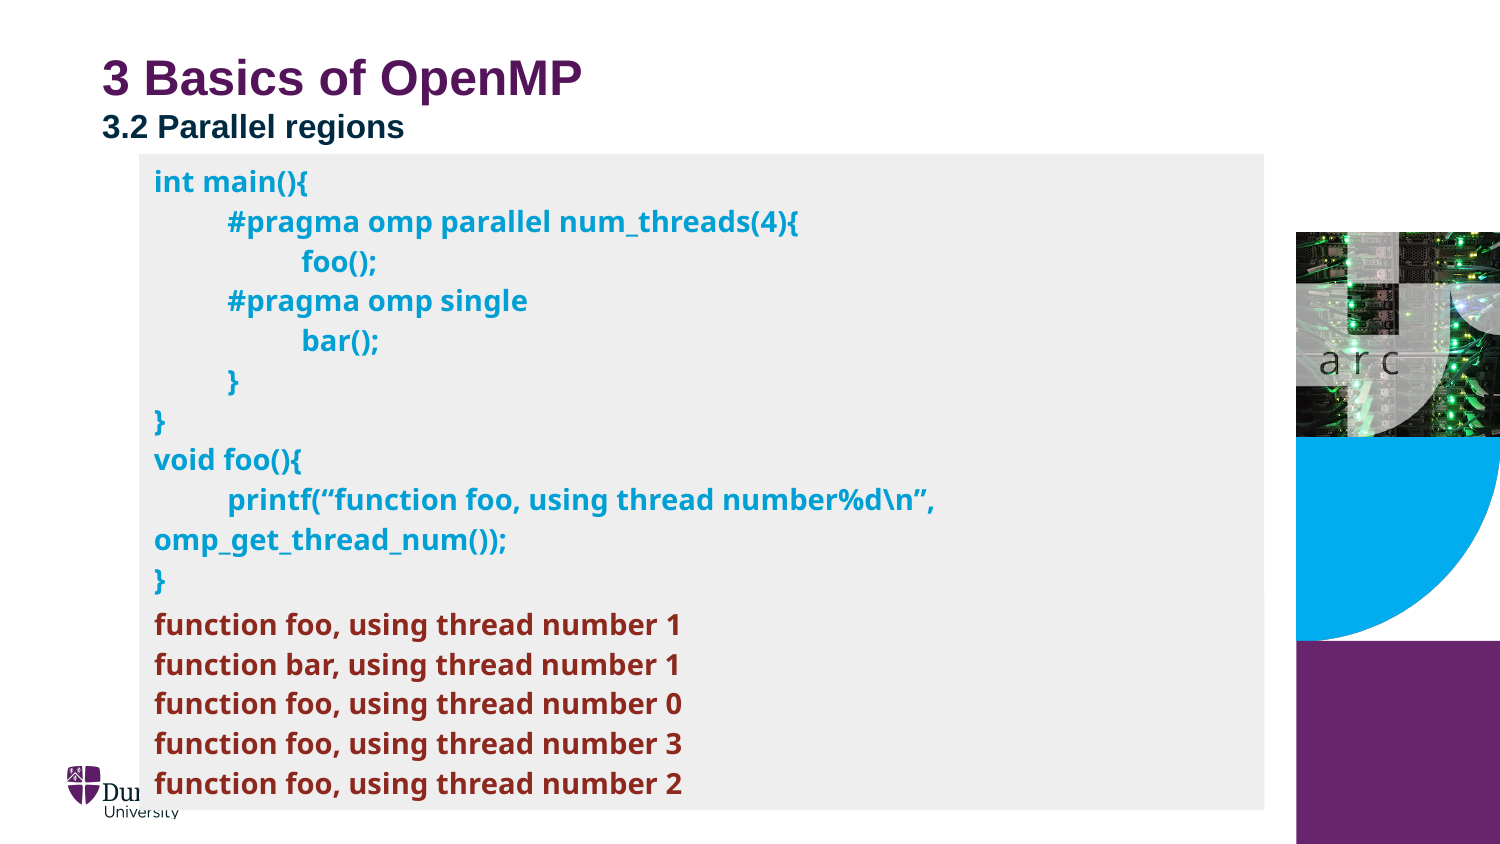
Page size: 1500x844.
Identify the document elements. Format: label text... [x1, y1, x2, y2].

picture [1332, 467, 1500, 640]
text_box function foo, using thread number 1 function bar, using thread number 1 function foo, using thread number 0 function foo, using thread number 3 function foo, using thread number 2 [139, 596, 1265, 776]
text_box [1296, 640, 1500, 844]
picture [1296, 232, 1500, 436]
text_box int main(){ #pragma omp parallel num_threads(4){ foo(); #pragma omp single bar(); } } void foo(){ printf(“function foo, using thread number%d\n”, omp_get_thread_num()); } void bar(){ printf(“function bar, using thread number%d\n”, omp_get_thread_num()); } [139, 153, 1265, 595]
picture [67, 766, 193, 819]
title 3 Basics of OpenMP 3.2 Parallel regions [101, 45, 1399, 187]
